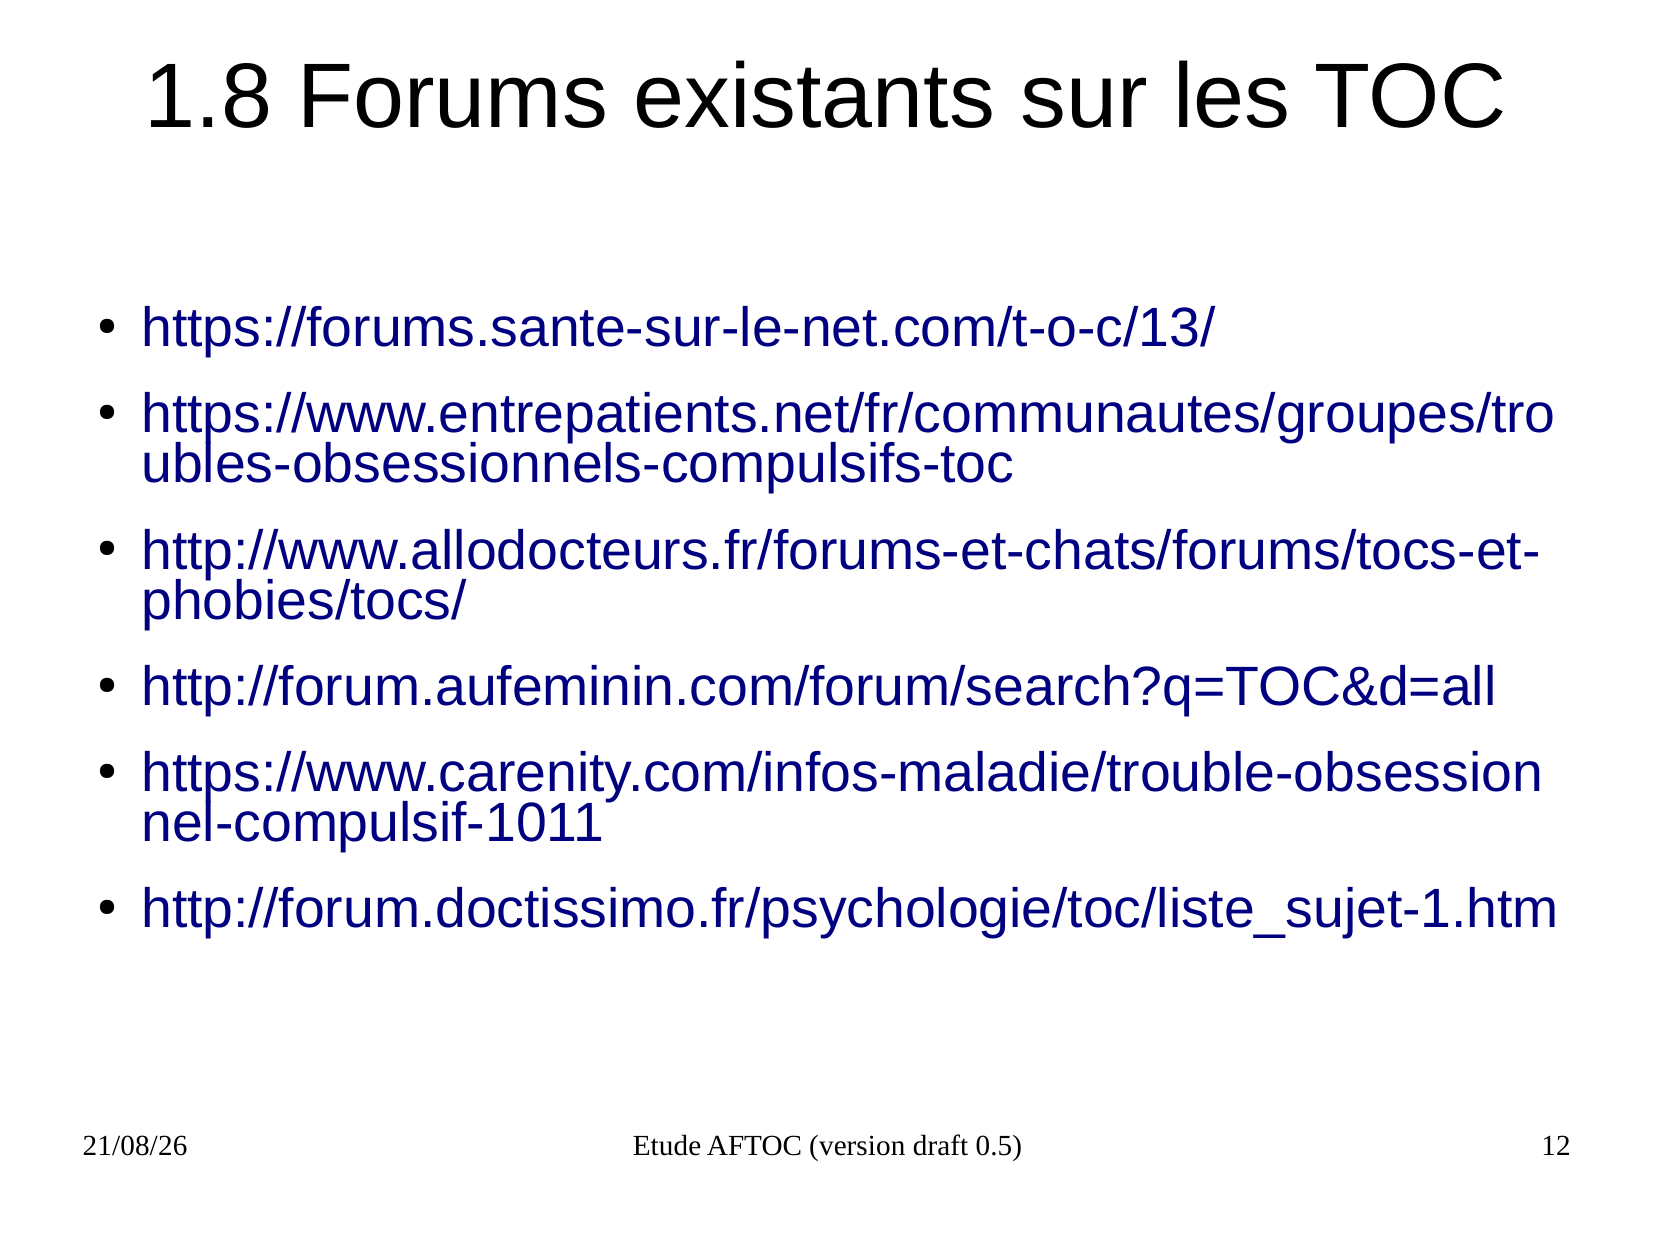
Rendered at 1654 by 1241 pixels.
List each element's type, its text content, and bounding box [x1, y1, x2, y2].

list https://forums.sante-sur-le-net.com/t-o-c/13/ https://www.entrepatients.net/fr/communautes/groupes/troubles-obsessionnels-compulsifs-toc http://www.allodocteurs.fr/forums-et-chats/forums/tocs-et-phobies/tocs/ http://forum.aufeminin.com/forum/search?q=TOC&d=all https://www.carenity.com/infos-maladie/trouble-obsessionnel-compulsif-1011 http://forum.doctissimo.fr/psychologie/toc/liste_sujet-1.htm [82, 296, 1571, 792]
title 1.8 Forums existants sur les TOC [82, 44, 1571, 147]
